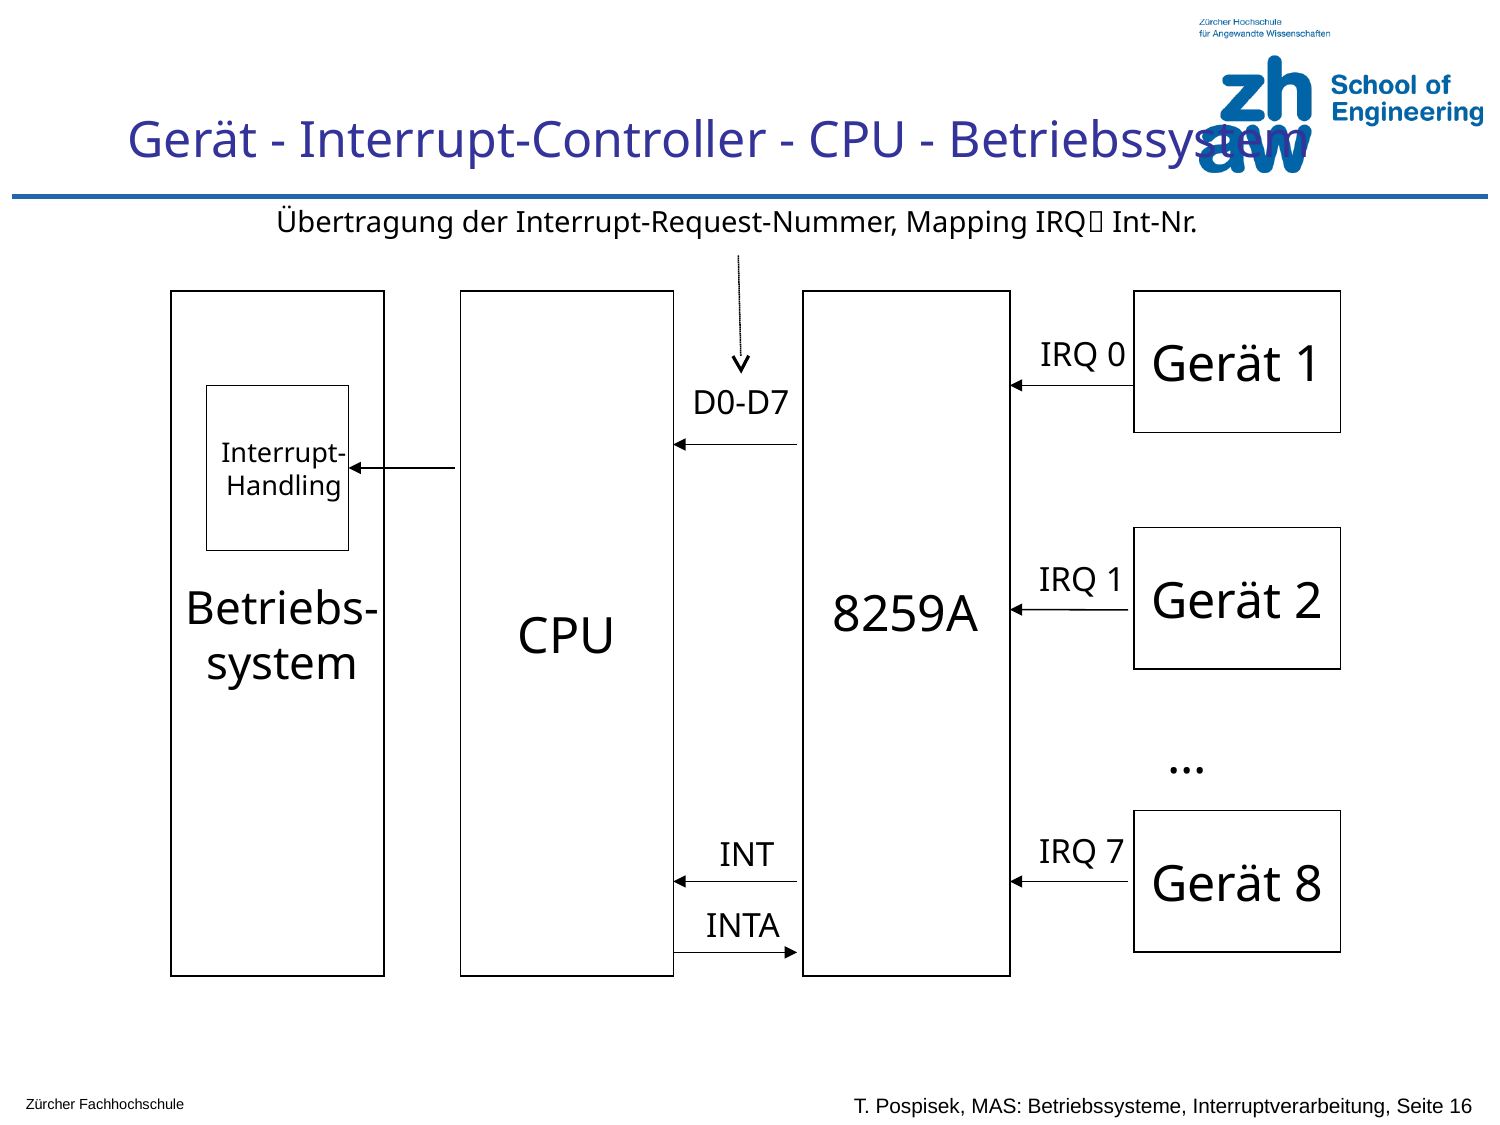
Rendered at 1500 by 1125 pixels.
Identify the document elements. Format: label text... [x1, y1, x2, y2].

text_box Gerät 8 [1133, 810, 1341, 953]
text_box INTA [691, 897, 795, 952]
text_box Betriebs- system [171, 290, 384, 976]
text_box [803, 290, 1010, 976]
text_box ... [1152, 716, 1223, 792]
picture [1199, 19, 1483, 173]
text_box D0-D7 [677, 373, 805, 429]
text_box Interrupt- Handling [206, 385, 349, 551]
text_box 8259A [817, 574, 994, 650]
text_box INT [704, 826, 790, 881]
text_box IRQ 0 [1025, 326, 1133, 381]
text_box Übertragung der Interrupt-Request-Nummer, Mapping IRQ Int-Nr. [261, 196, 1213, 247]
text_box CPU [460, 290, 674, 976]
text_box Gerät 2 [1133, 527, 1341, 669]
title Gerät - Interrupt-Controller - CPU - Betriebssystem [112, 50, 1391, 175]
text_box Gerät 1 [1133, 290, 1341, 433]
text_box IRQ 1 [1024, 550, 1140, 606]
text_box IRQ 7 [1024, 822, 1140, 878]
